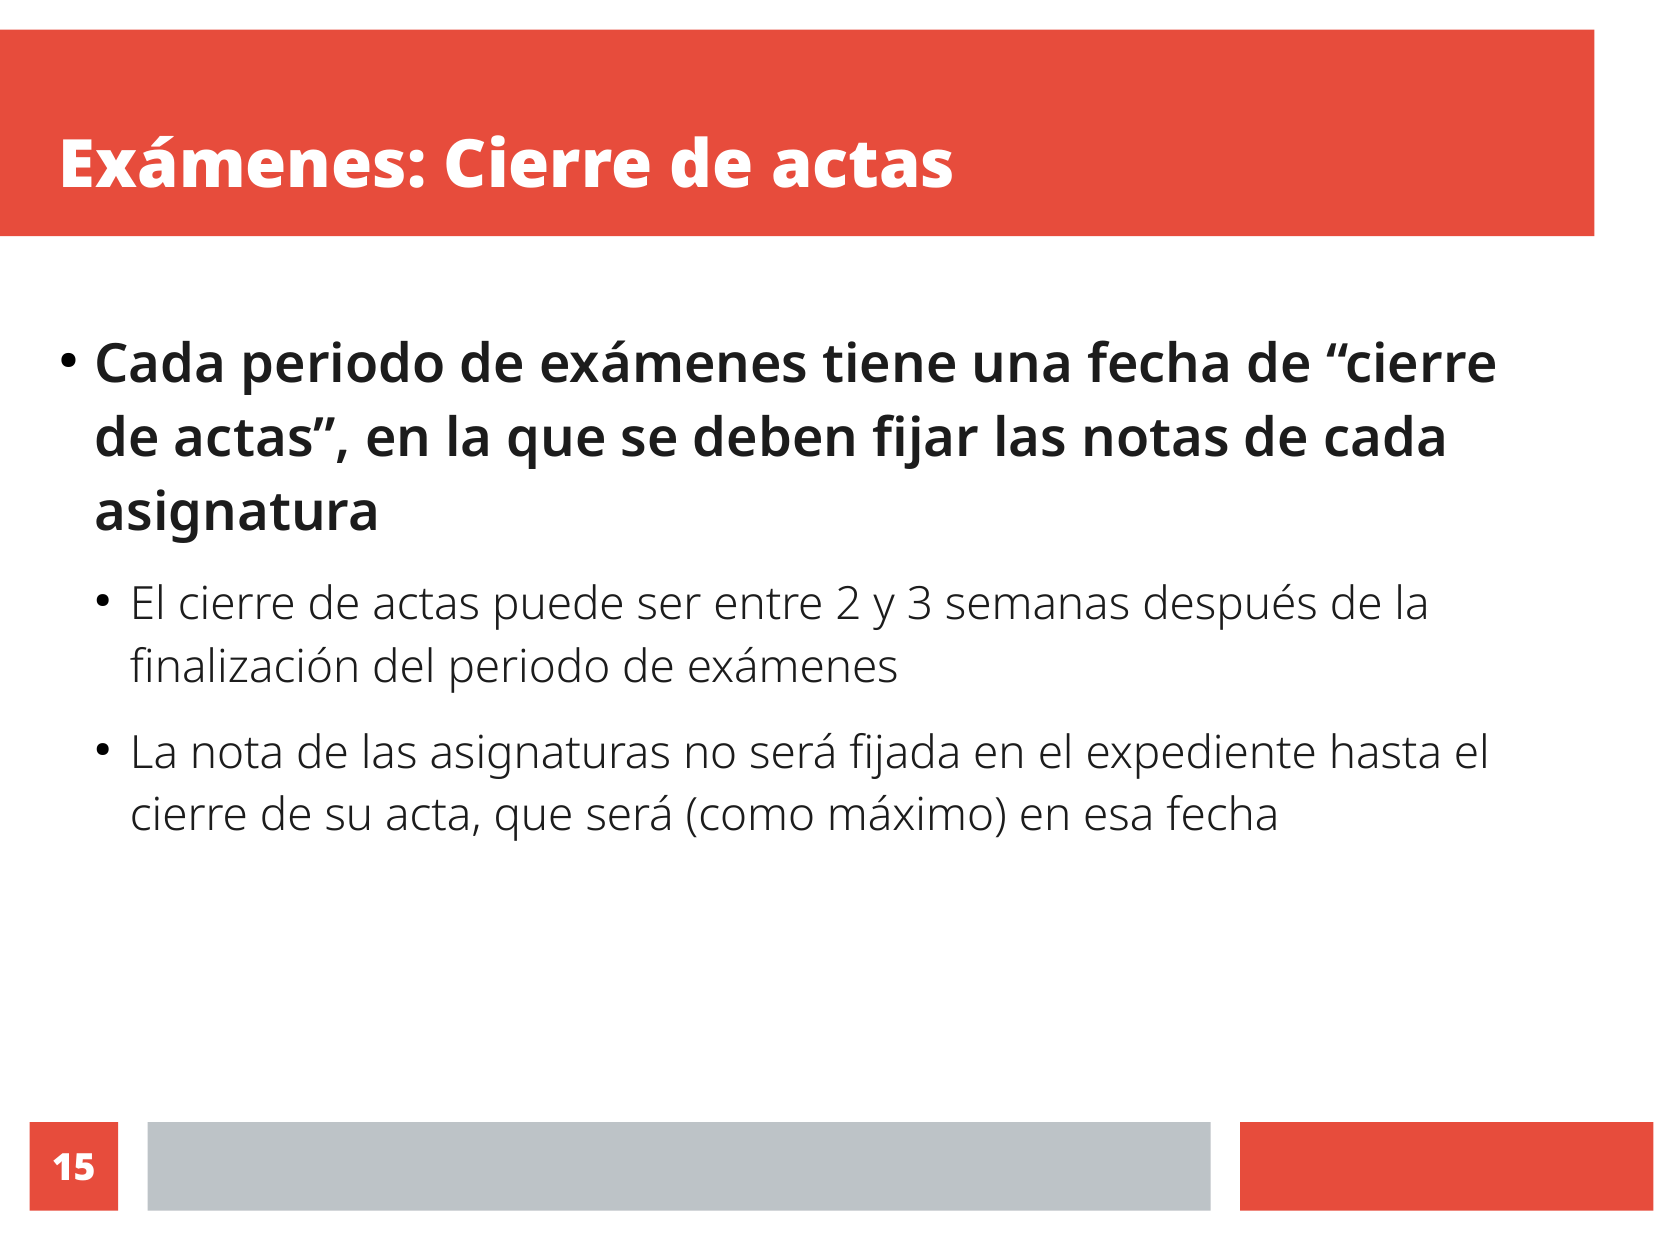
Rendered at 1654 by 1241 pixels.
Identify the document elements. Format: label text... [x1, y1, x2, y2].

list Cada periodo de exámenes tiene una fecha de “cierre de actas”, en la que se deben fijar las notas de cada asignatura El cierre de actas puede ser entre 2 y 3 semanas después de la finalización del periodo de exámenes La nota de las asignaturas no será fijada en el expediente hasta el cierre de su acta, que será (como máximo) en esa fecha [59, 324, 1565, 1093]
title Exámenes: Cierre de actas [59, 59, 1595, 207]
